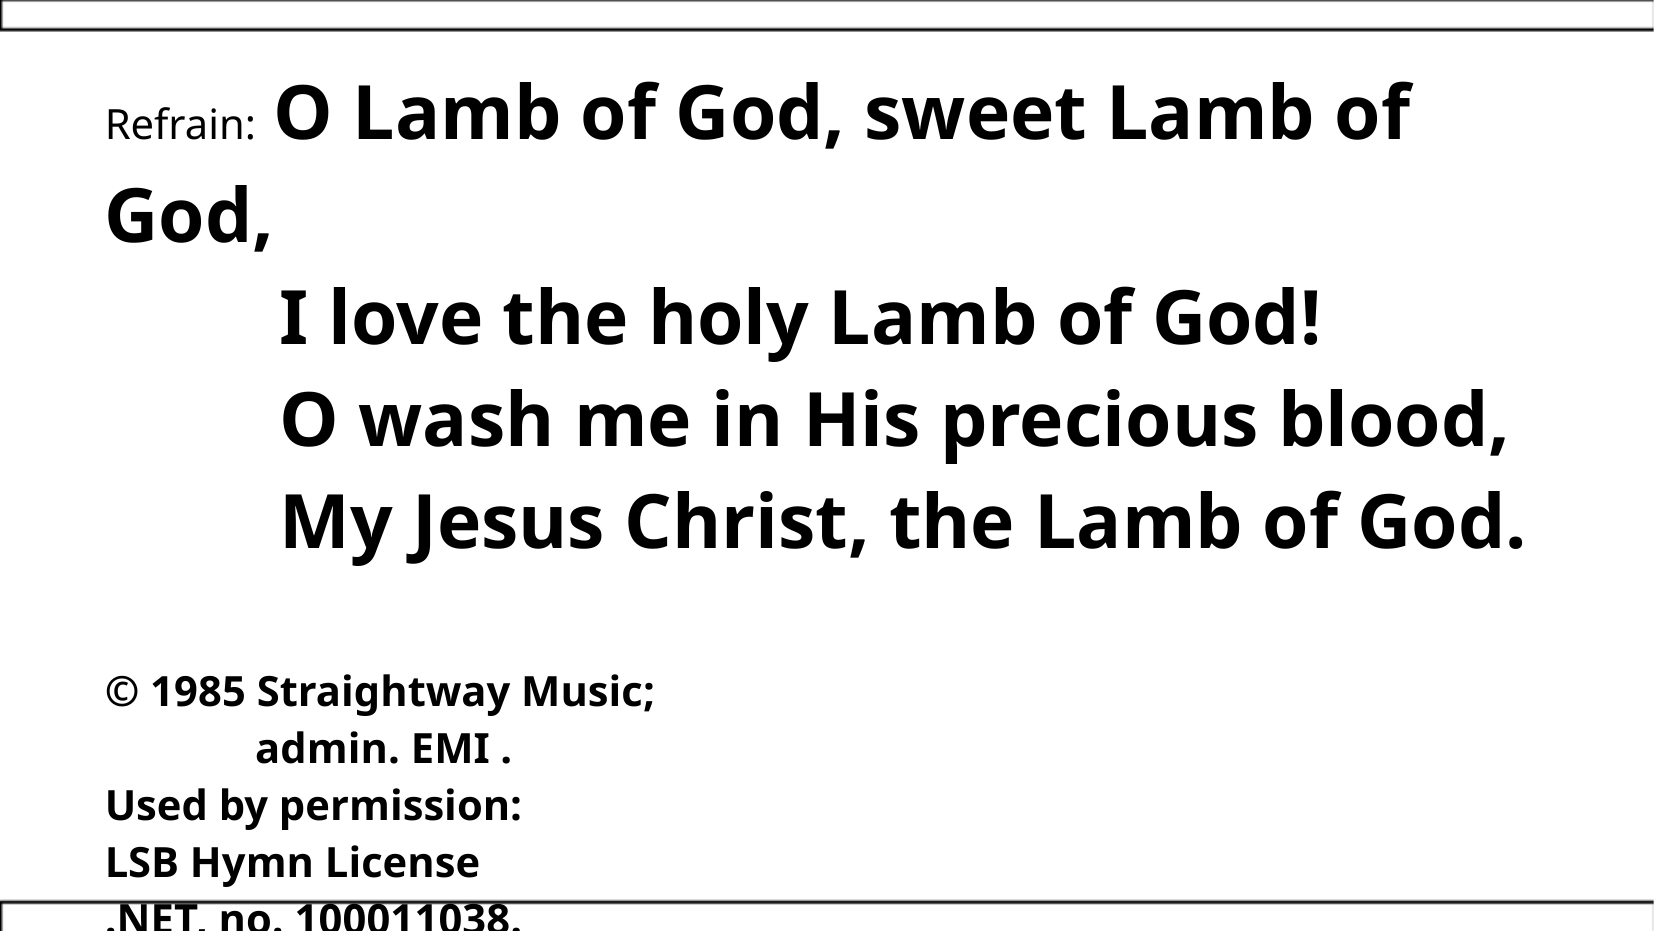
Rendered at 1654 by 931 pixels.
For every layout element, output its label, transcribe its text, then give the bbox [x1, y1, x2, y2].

picture [350, 909, 358, 929]
picture [125, 912, 136, 931]
picture [0, 0, 1654, 931]
text_box Refrain: O Lamb of God, sweet Lamb of God, I love the holy Lamb of God! O wash me in His precious blood, My Jesus Christ, the Lamb of God. © 1985 Straightway Music; admin. EMI . Used by permission: LSB Hymn License .NET, no. 100011038. [90, 52, 1576, 833]
picture [446, 909, 454, 929]
picture [254, 916, 264, 929]
picture [374, 909, 382, 929]
picture [494, 908, 501, 915]
picture [326, 909, 334, 929]
picture [227, 916, 236, 931]
picture [493, 921, 502, 930]
